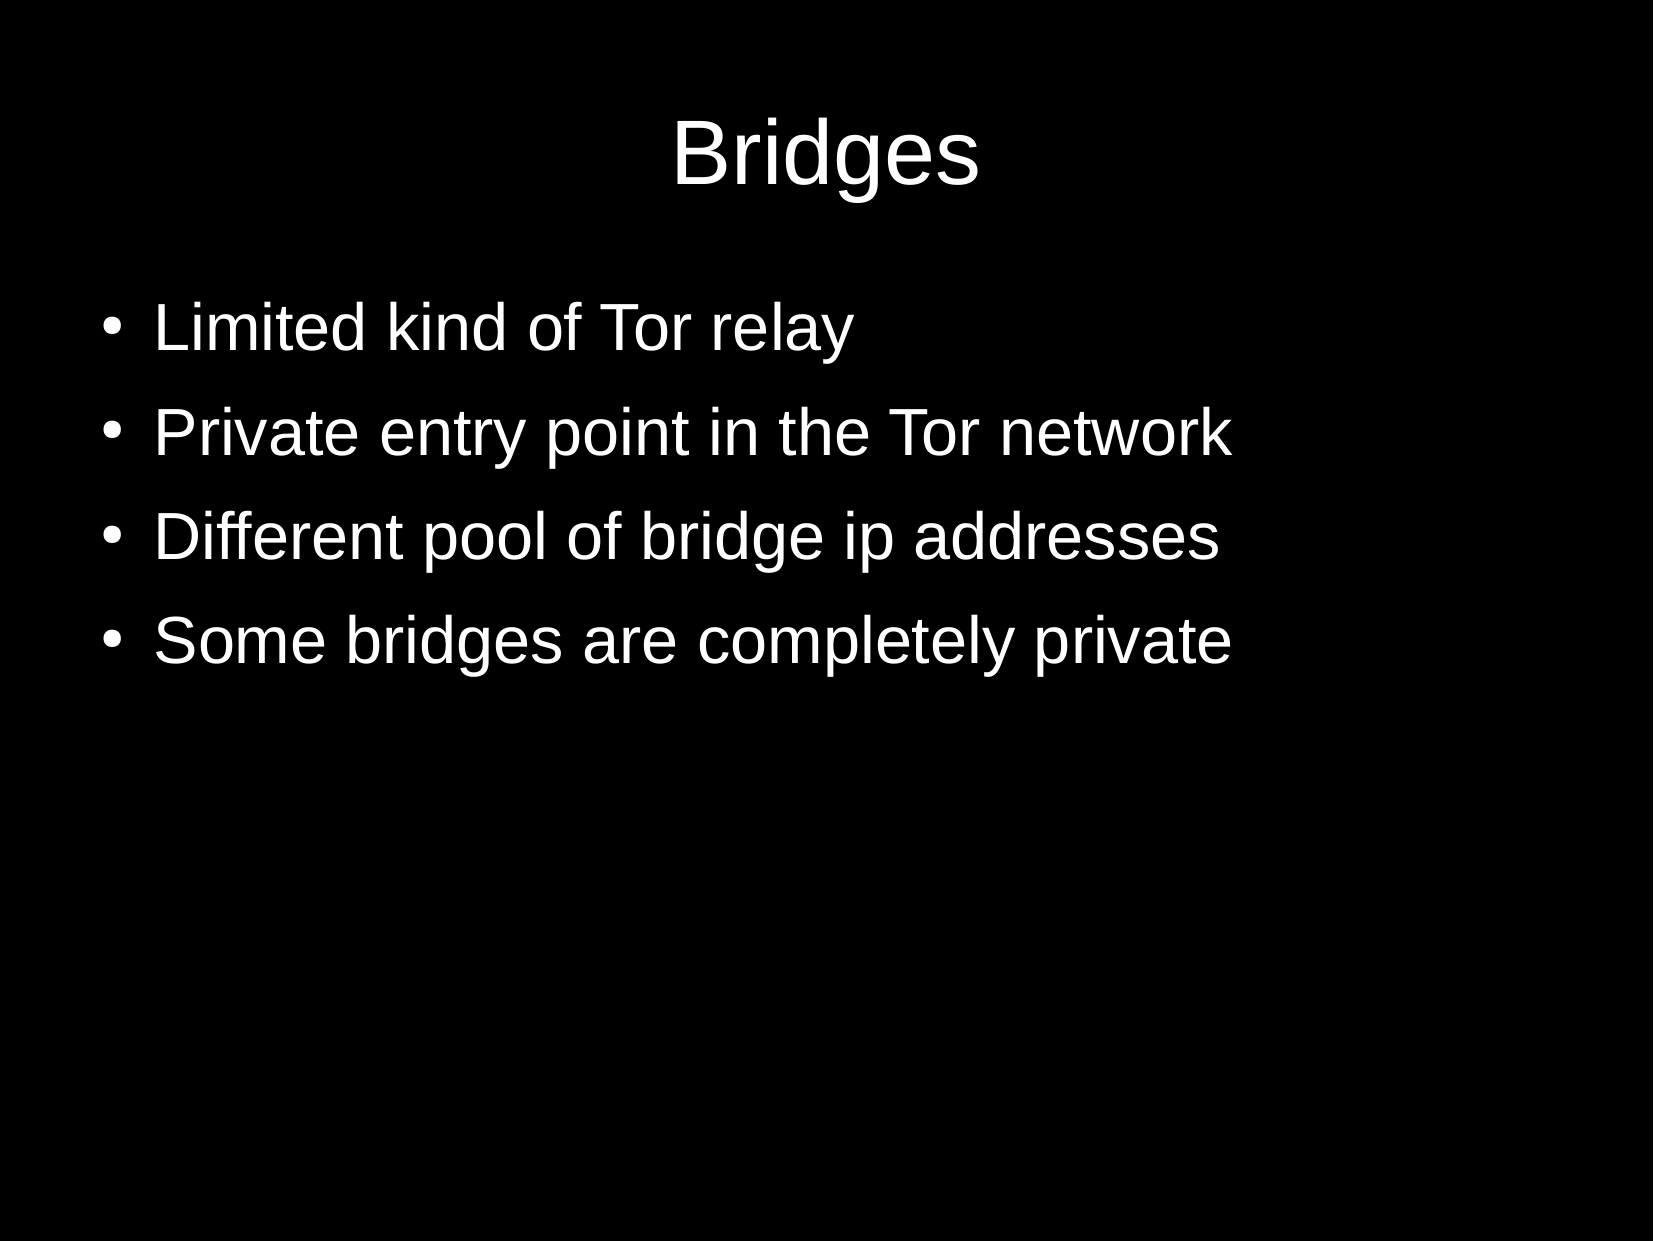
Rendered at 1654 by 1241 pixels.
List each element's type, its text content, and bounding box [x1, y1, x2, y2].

title Bridges [82, 49, 1571, 257]
list Limited kind of Tor relay Private entry point in the Tor network Different pool of bridge ip addresses Some bridges are completely private [82, 290, 1538, 1010]
